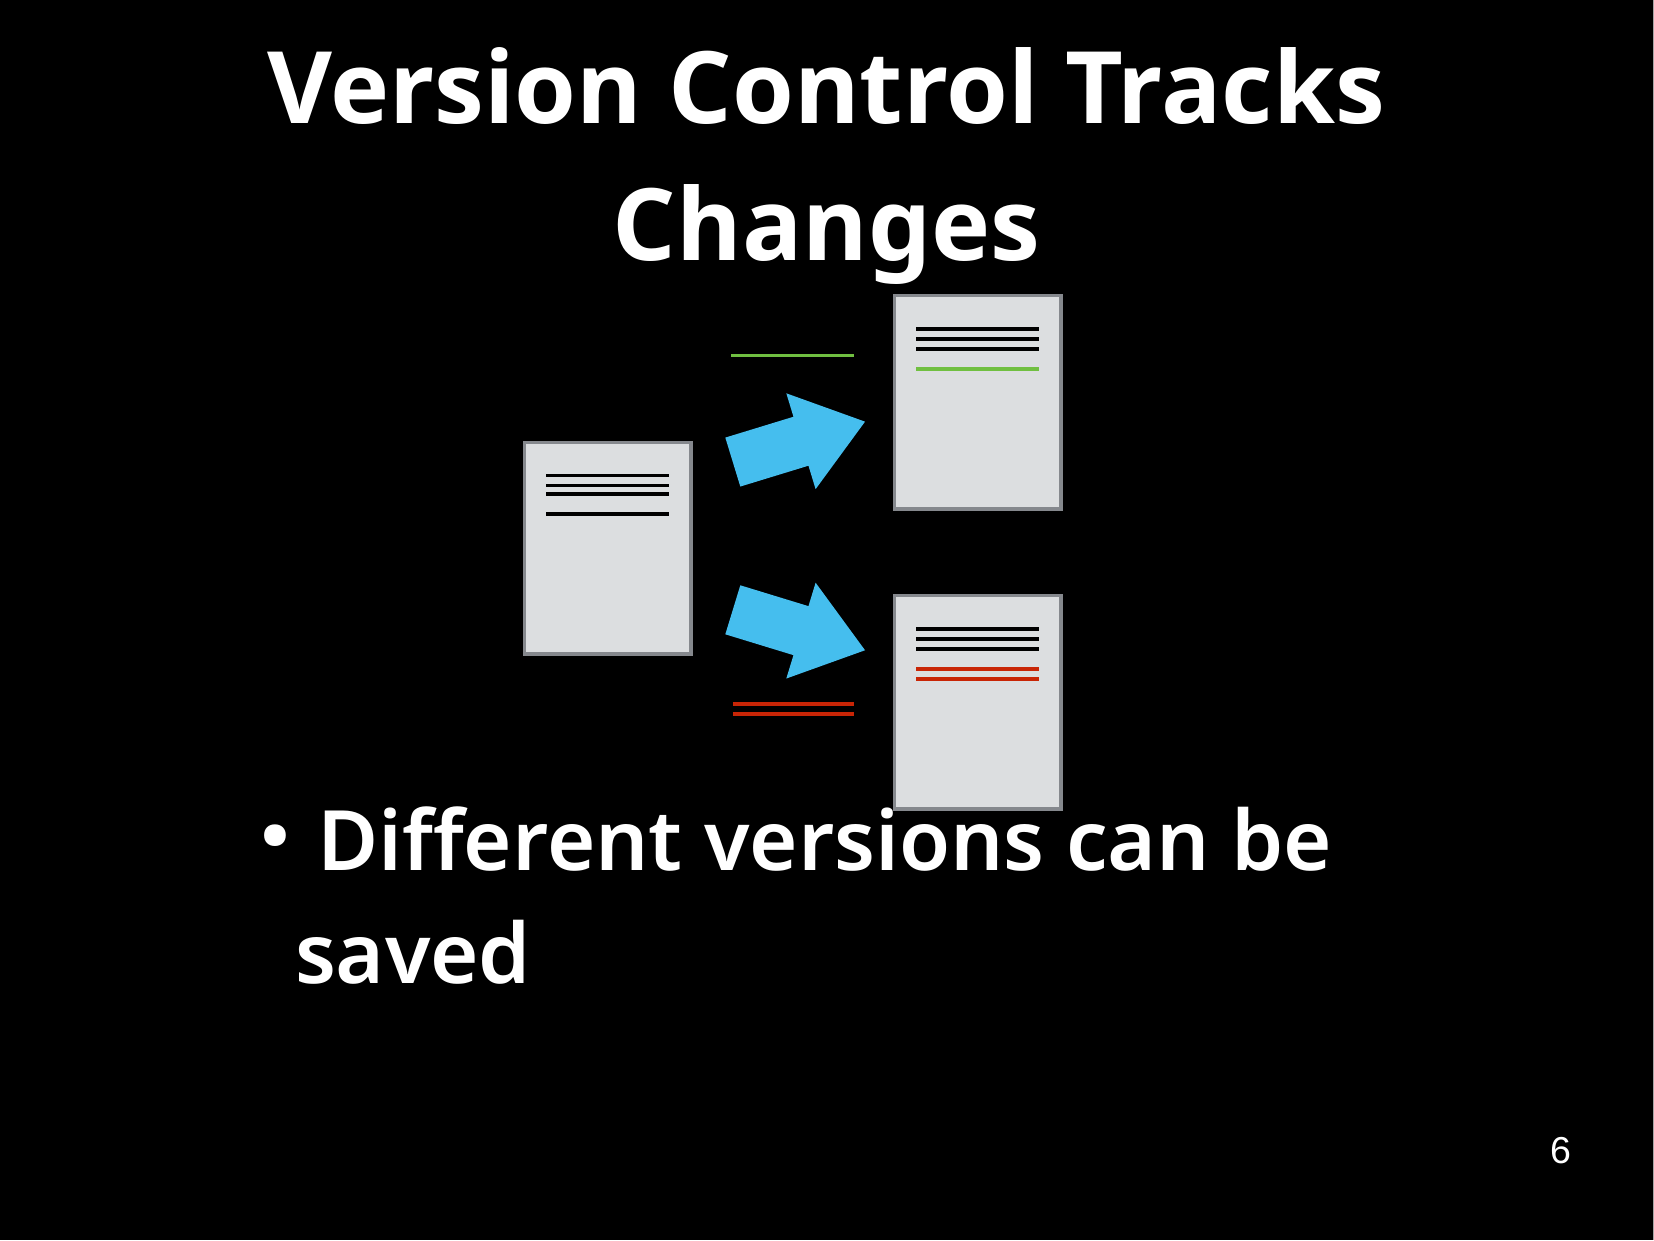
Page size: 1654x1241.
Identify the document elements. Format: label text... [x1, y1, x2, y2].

title Version Control Tracks Changes [82, 49, 1571, 257]
text_box Different versions can be saved [82, 696, 1571, 1093]
picture [468, 256, 1111, 849]
text_box 6 [1535, 1122, 1586, 1179]
